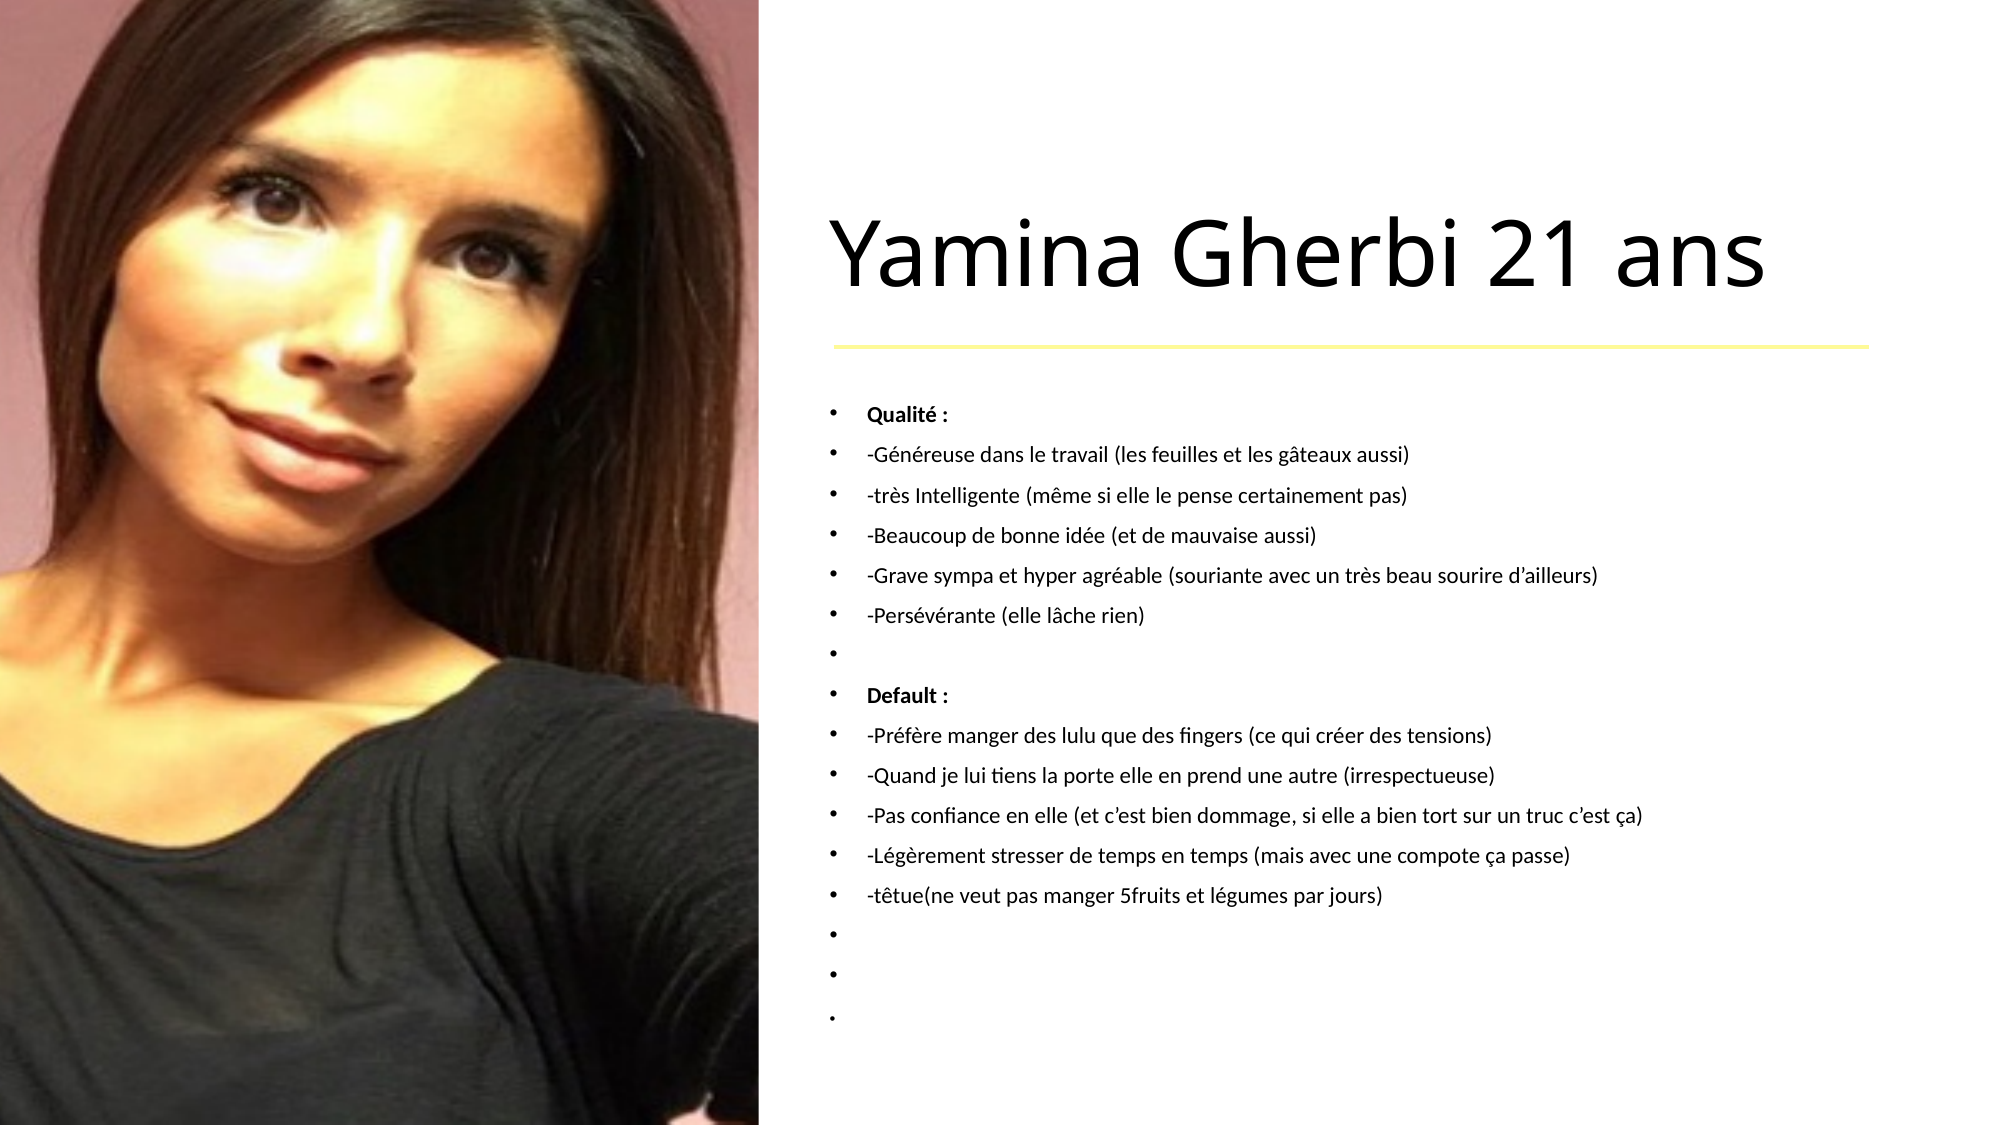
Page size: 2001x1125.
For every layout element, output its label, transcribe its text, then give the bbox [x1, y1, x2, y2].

picture [0, 0, 759, 1125]
title Yamina Gherbi 21 ans [814, 103, 1896, 315]
list Qualité : -Généreuse dans le travail (les feuilles et les gâteaux aussi) -très Intelligente (même si elle le pense certainement pas) -Beaucoup de bonne idée (et de mauvaise aussi) -Grave sympa et hyper agréable (souriante avec un très beau sourire d’ailleurs) -Persévérante (elle lâche rien) Default : -Préfère manger des lulu que des fingers (ce qui créer des tensions) -Quand je lui tiens la porte elle en prend une autre (irrespectueuse) -Pas confiance en elle (et c’est bien dommage, si elle a bien tort sur un truc c’est ça) -Légèrement stresser de temps en temps (mais avec une compote ça passe) -têtue(ne veut pas manger 5fruits et légumes par jours) [814, 399, 1896, 1021]
